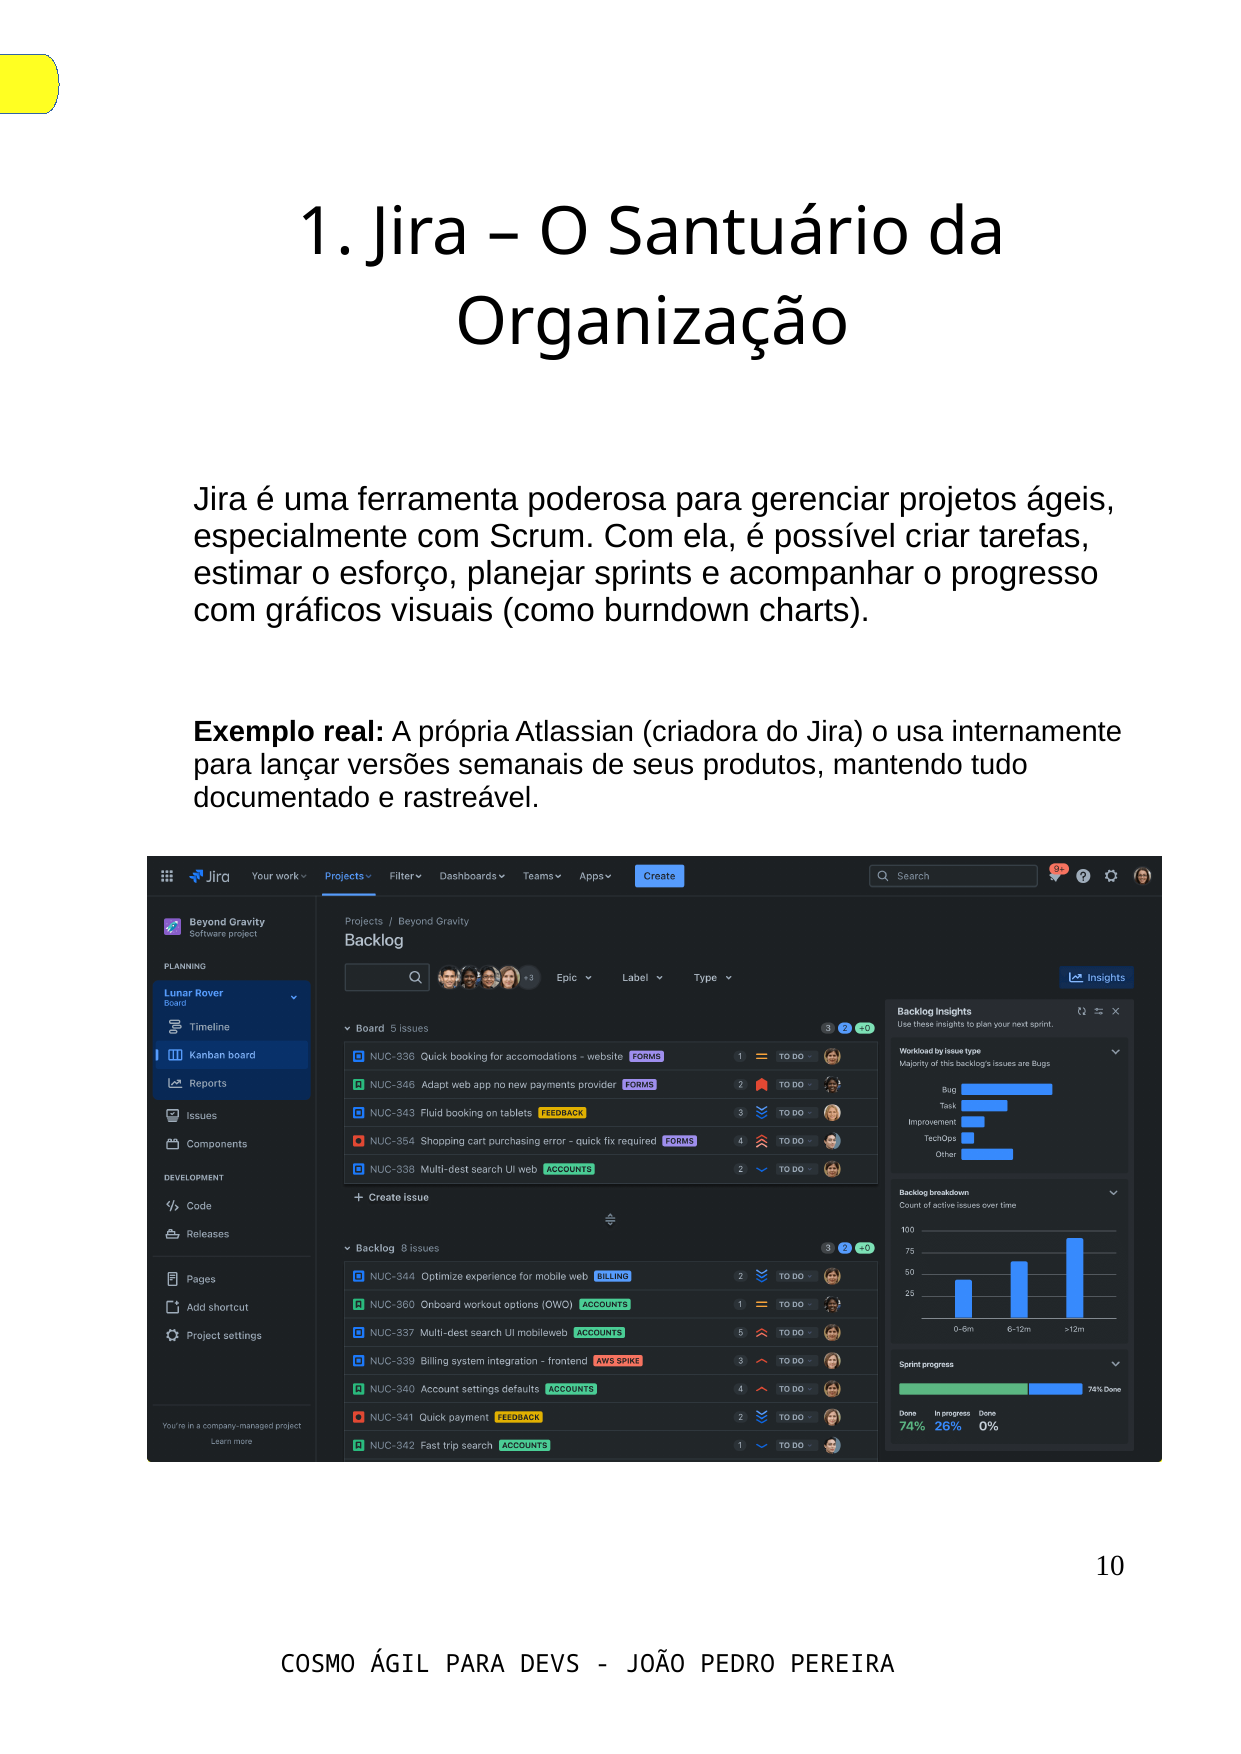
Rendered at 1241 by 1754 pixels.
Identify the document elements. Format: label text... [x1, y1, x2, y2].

text_box [0, 54, 60, 114]
title 1. Jira – O Santuário da Organização [112, 147, 1123, 400]
picture [147, 856, 1162, 1462]
list Jira é uma ferramenta poderosa para gerenciar projetos ágeis, especialmente com Scrum. Com ela, é possível criar tarefas, estimar o esforço, planejar sprints e acompanhar o progresso com gráficos visuais (como burndown charts). Exemplo real: A própria Atlassian (criadora do Jira) o usa internamente para lançar versões semanais de seus produtos, mantendo tudo documentado e rastreável. [118, 413, 1128, 1363]
text_box COSMO ÁGIL PARA DEVS - JOÃO PEDRO PEREIRA [265, 1638, 1207, 1695]
